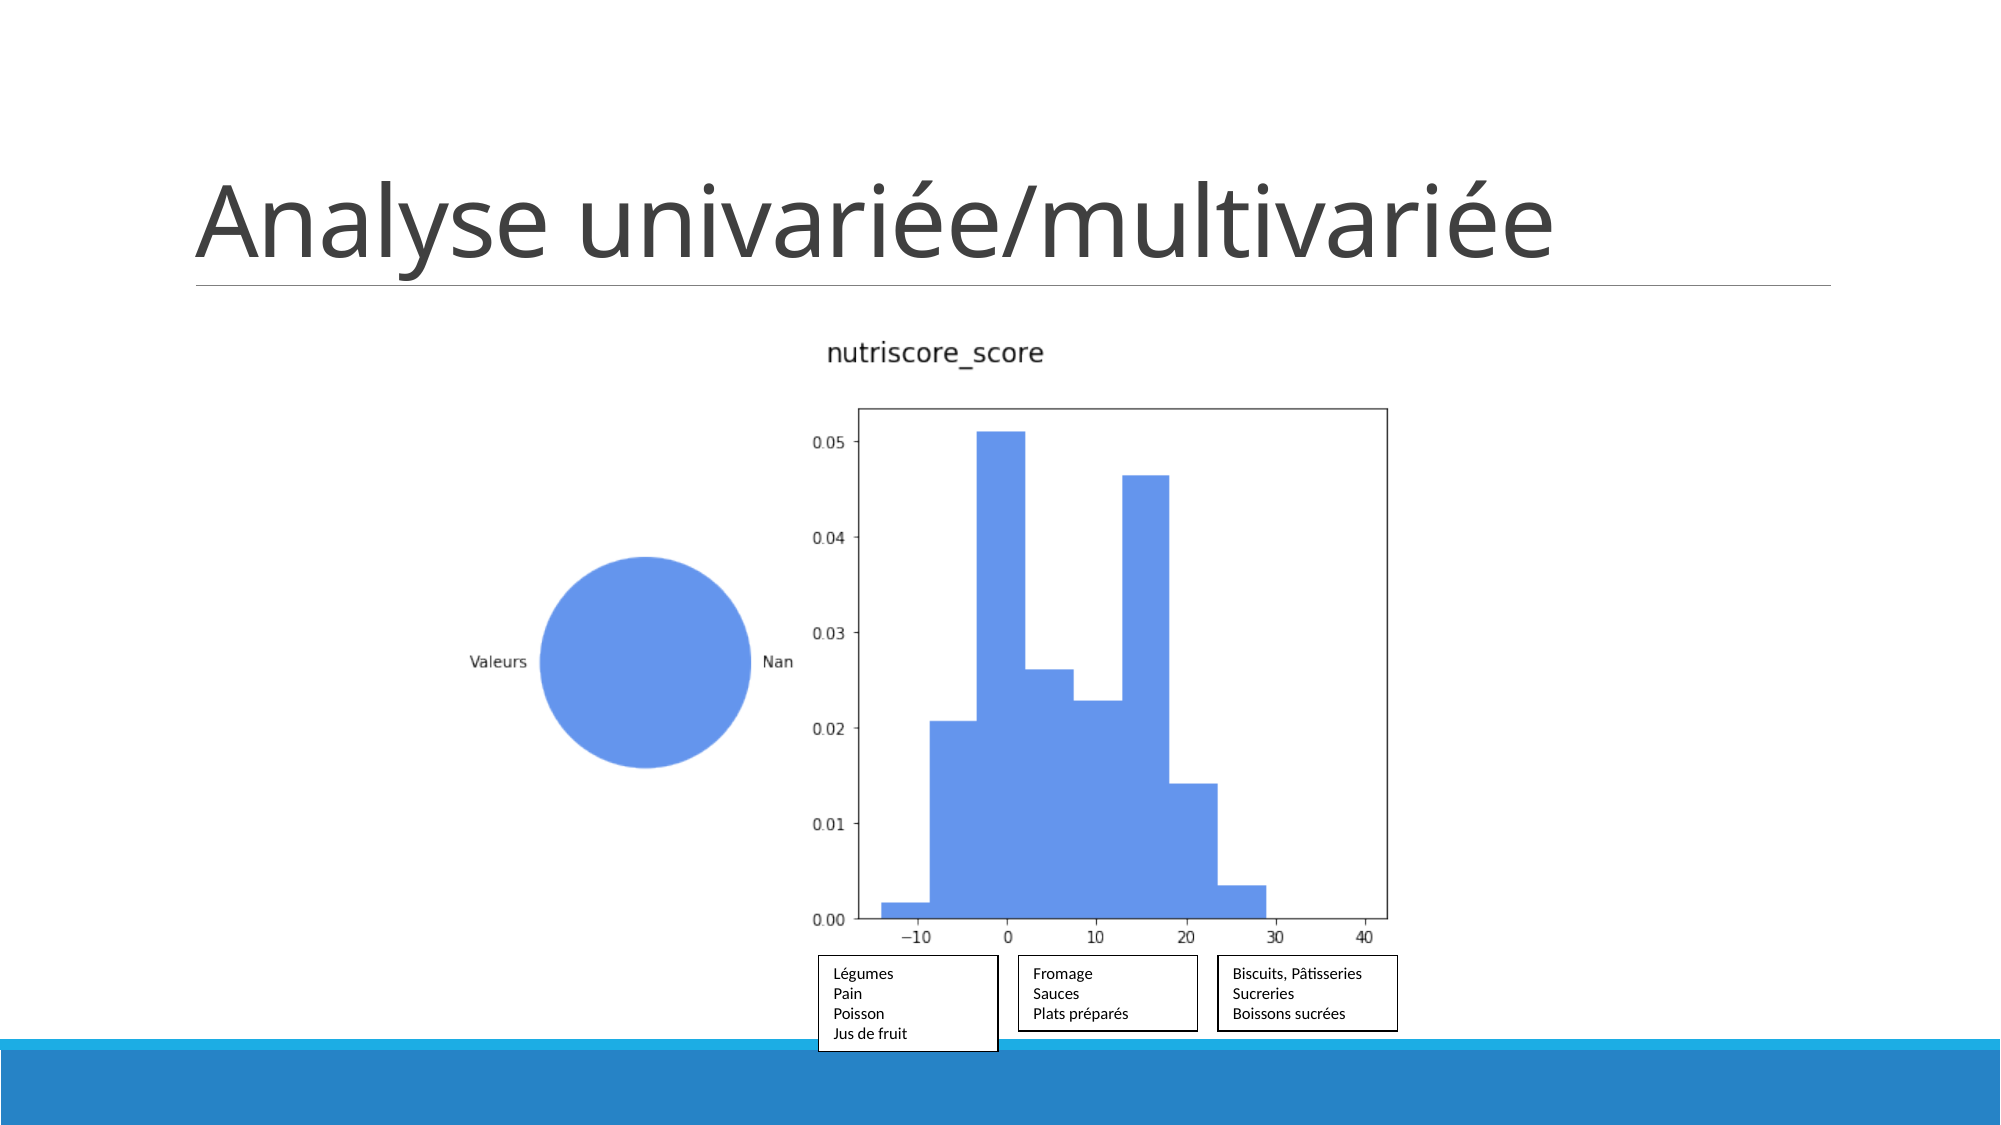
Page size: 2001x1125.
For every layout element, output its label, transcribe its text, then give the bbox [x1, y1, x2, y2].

text_box Biscuits, Pâtisseries Sucreries Boissons sucrées [1218, 955, 1398, 1032]
text_box Fromage Sauces Plats préparés [1018, 955, 1198, 1032]
picture [459, 330, 1398, 956]
title Analyse univariée/multivariée [180, 47, 1831, 286]
text_box Légumes Pain Poisson Jus de fruit [818, 955, 998, 1052]
